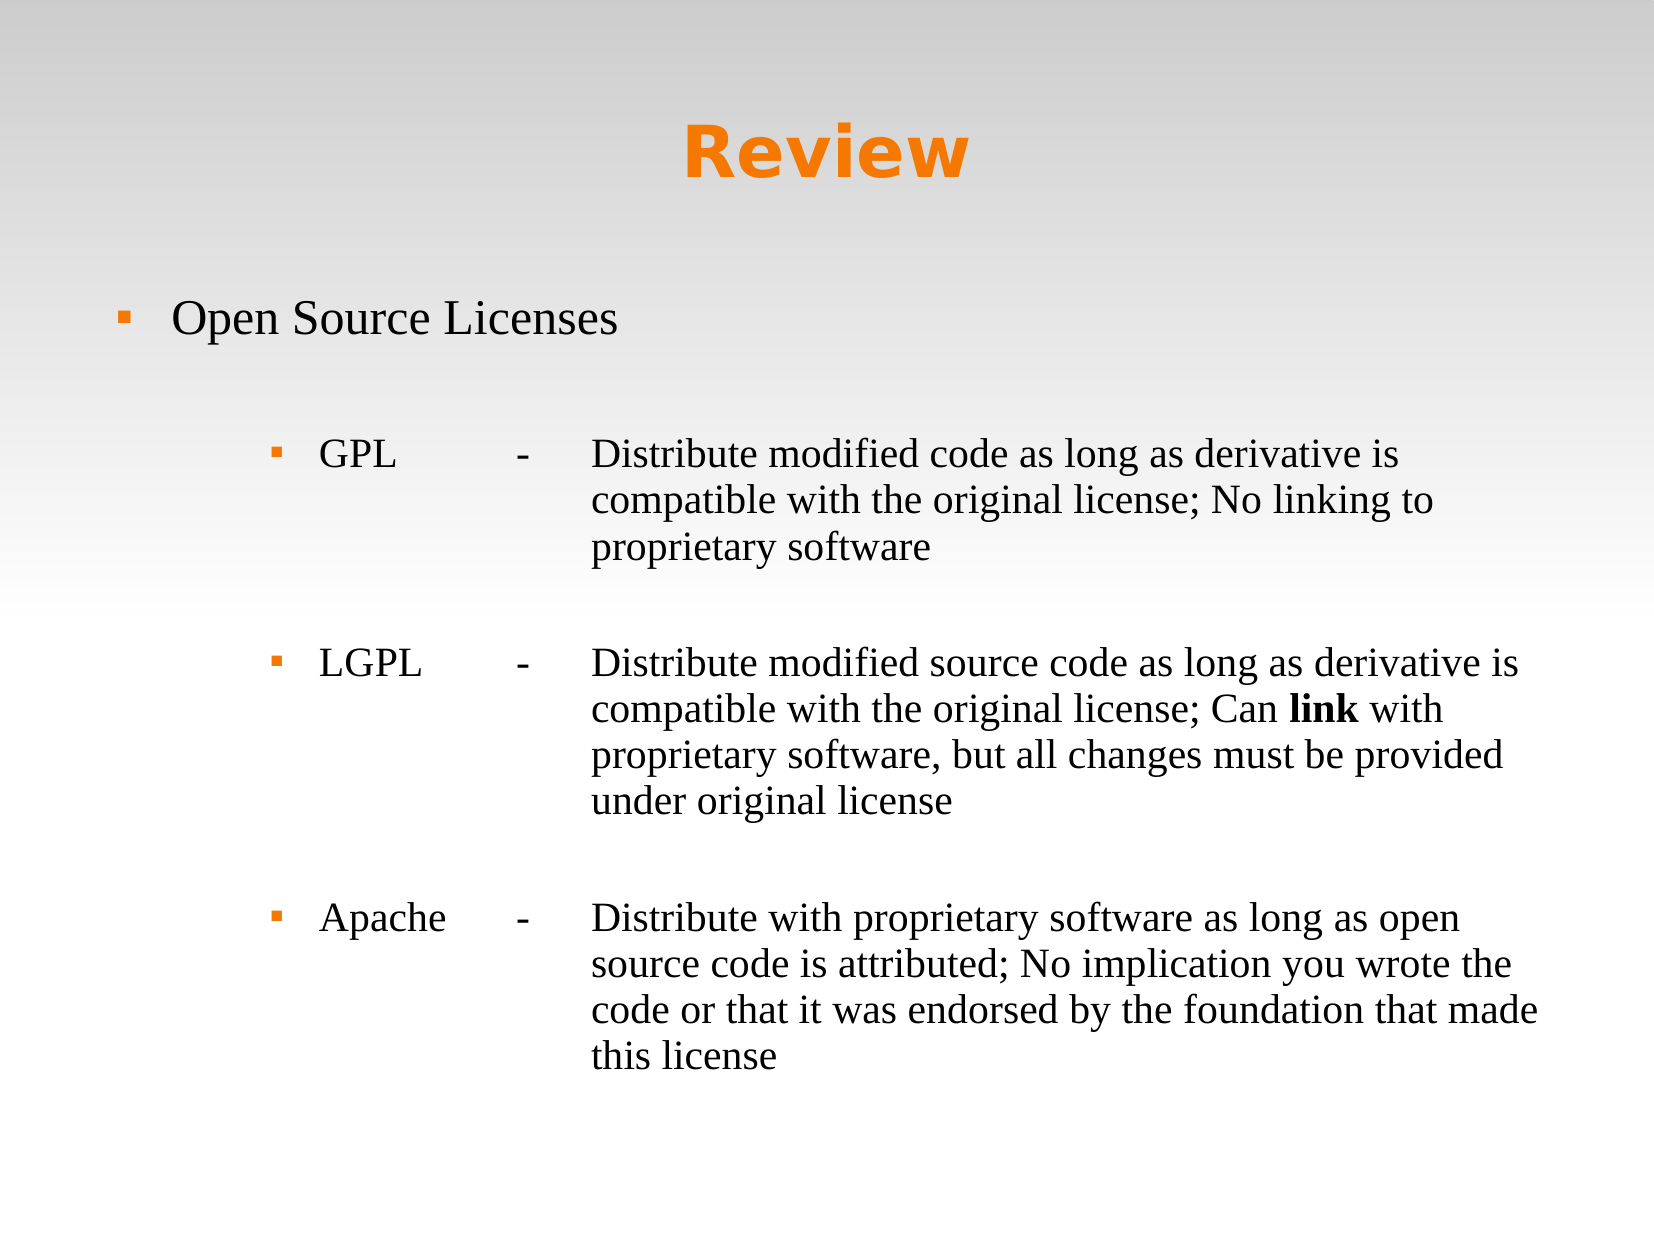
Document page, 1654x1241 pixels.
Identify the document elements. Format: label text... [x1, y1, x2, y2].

title Review [82, 49, 1571, 257]
list Open Source Licenses GPL - Distribute modified code as long as derivative is compatible with the original license; No linking to proprietary software LGPL - Distribute modified source code as long as derivative is compatible with the original license; Can link with proprietary software, but all changes must be provided under original license Apache - Distribute with proprietary software as long as open source code is attributed; No implication you wrote the code or that it was endorsed by the foundation that made this license [82, 290, 1571, 1149]
